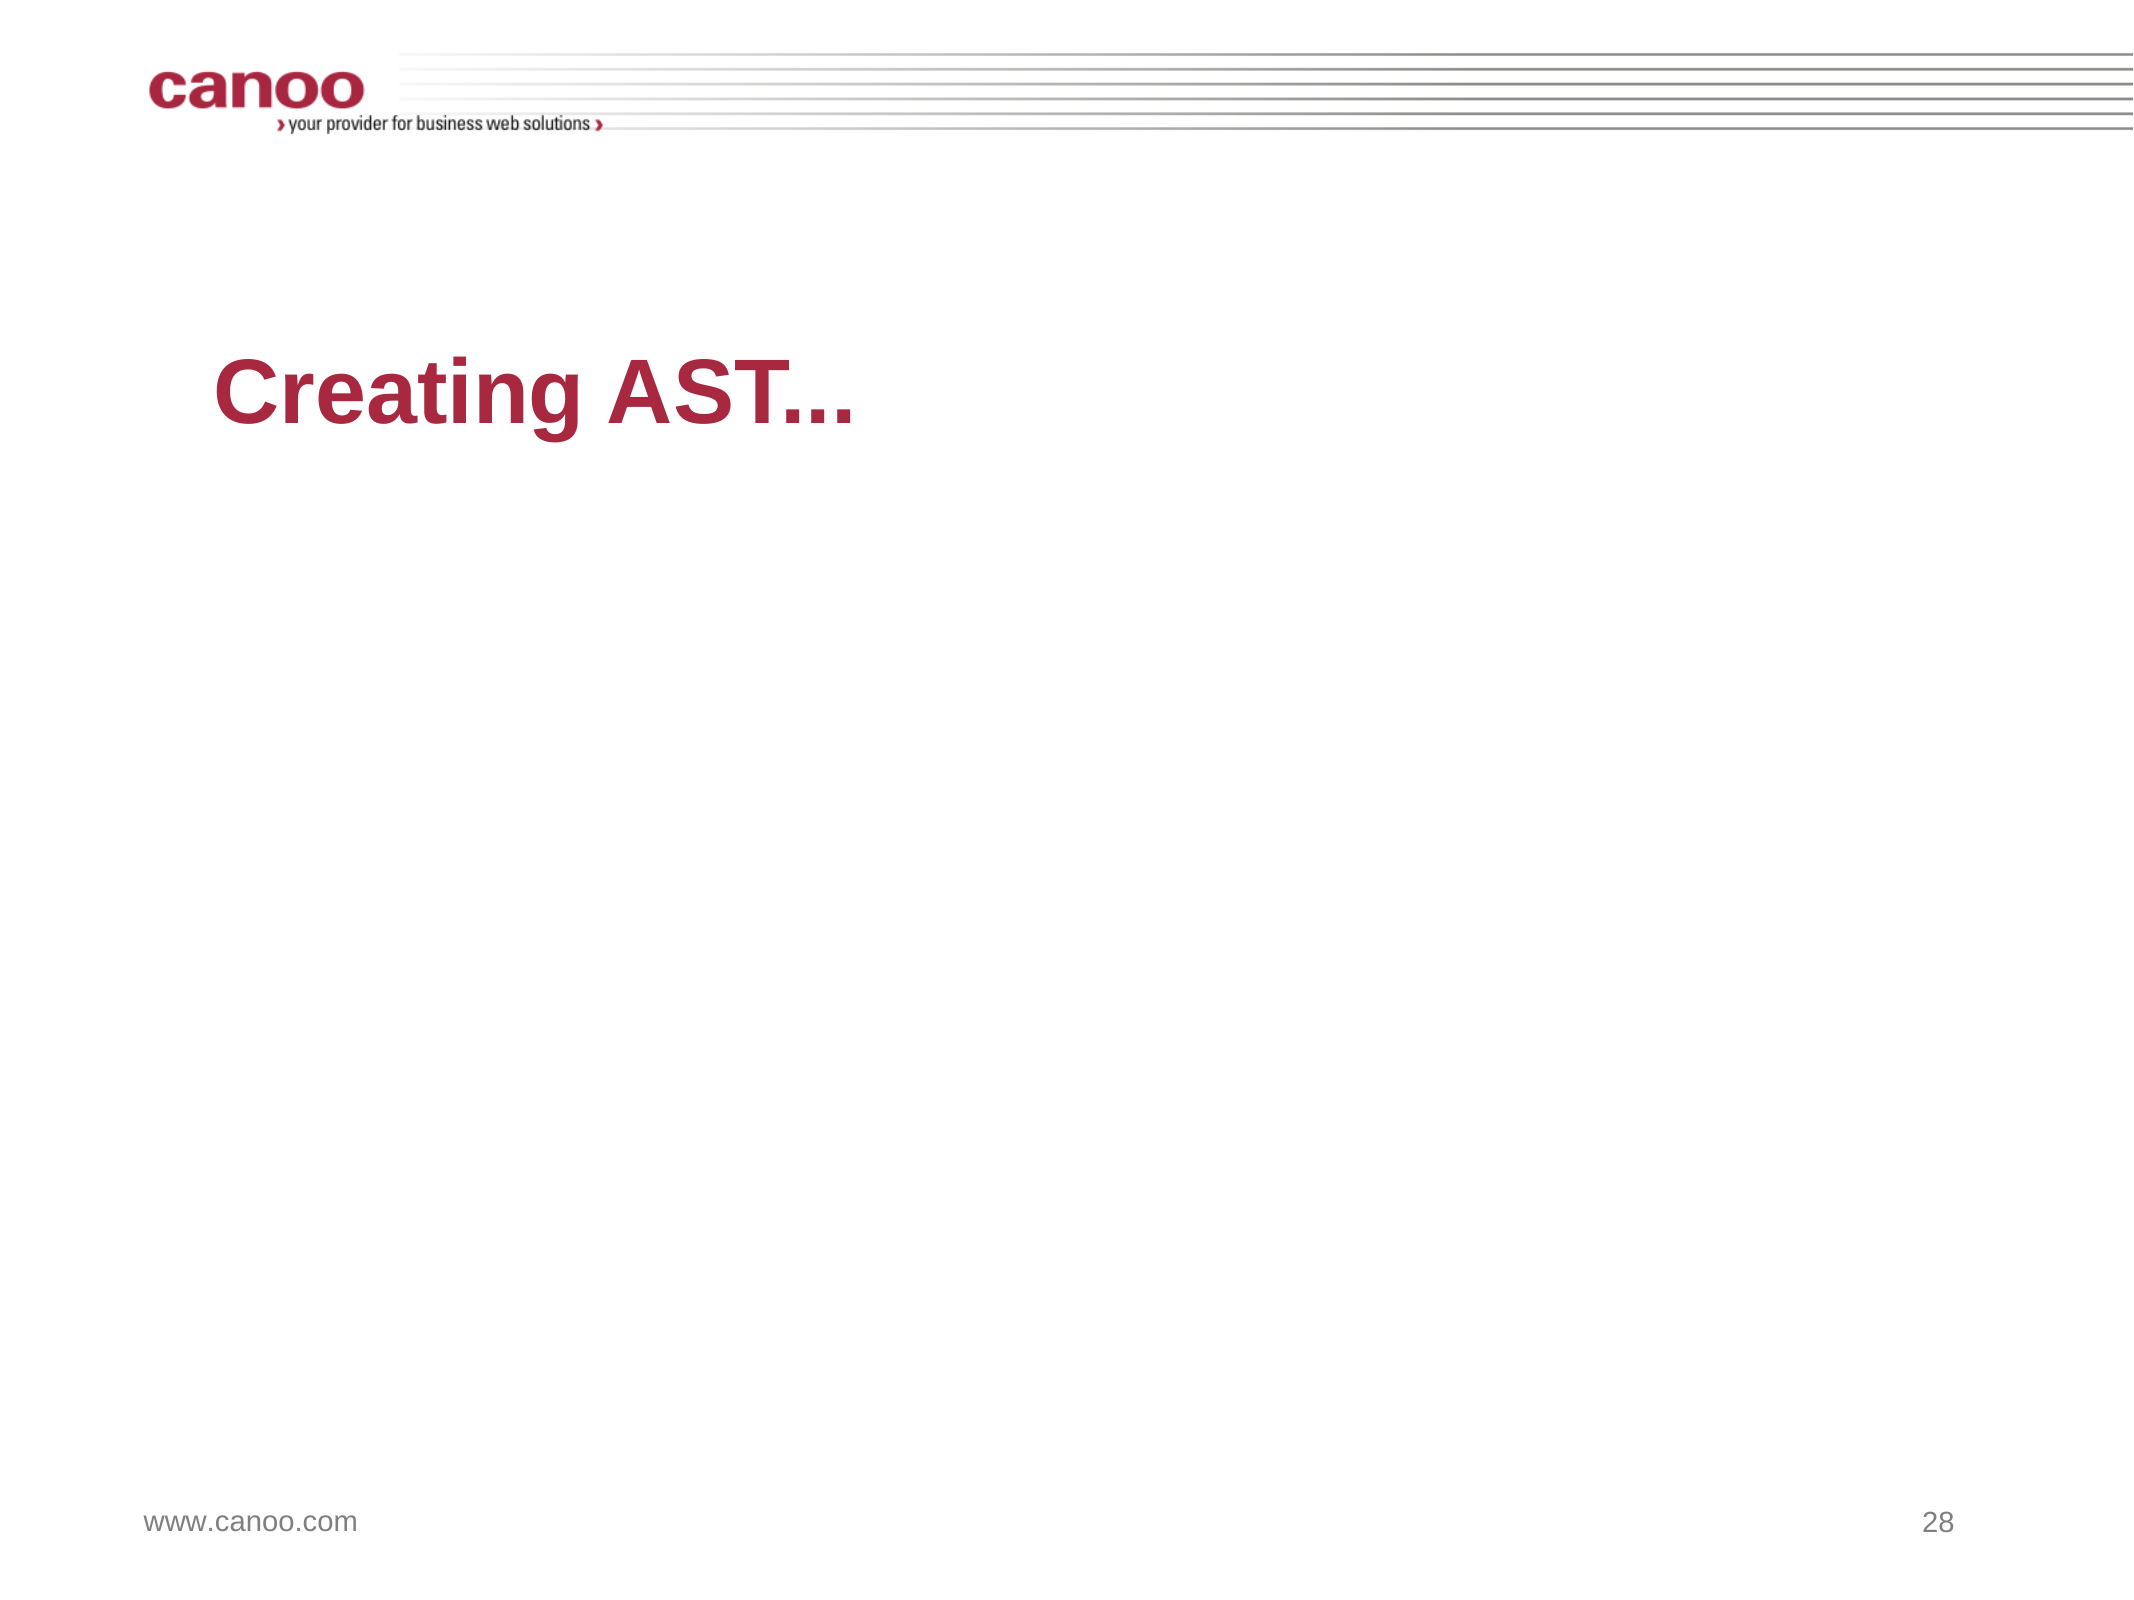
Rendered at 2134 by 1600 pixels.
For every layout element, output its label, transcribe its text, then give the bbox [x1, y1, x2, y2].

title Creating AST... [204, 220, 2020, 451]
picture [0, 21, 2134, 188]
text_box <number> [1912, 1495, 1965, 1546]
